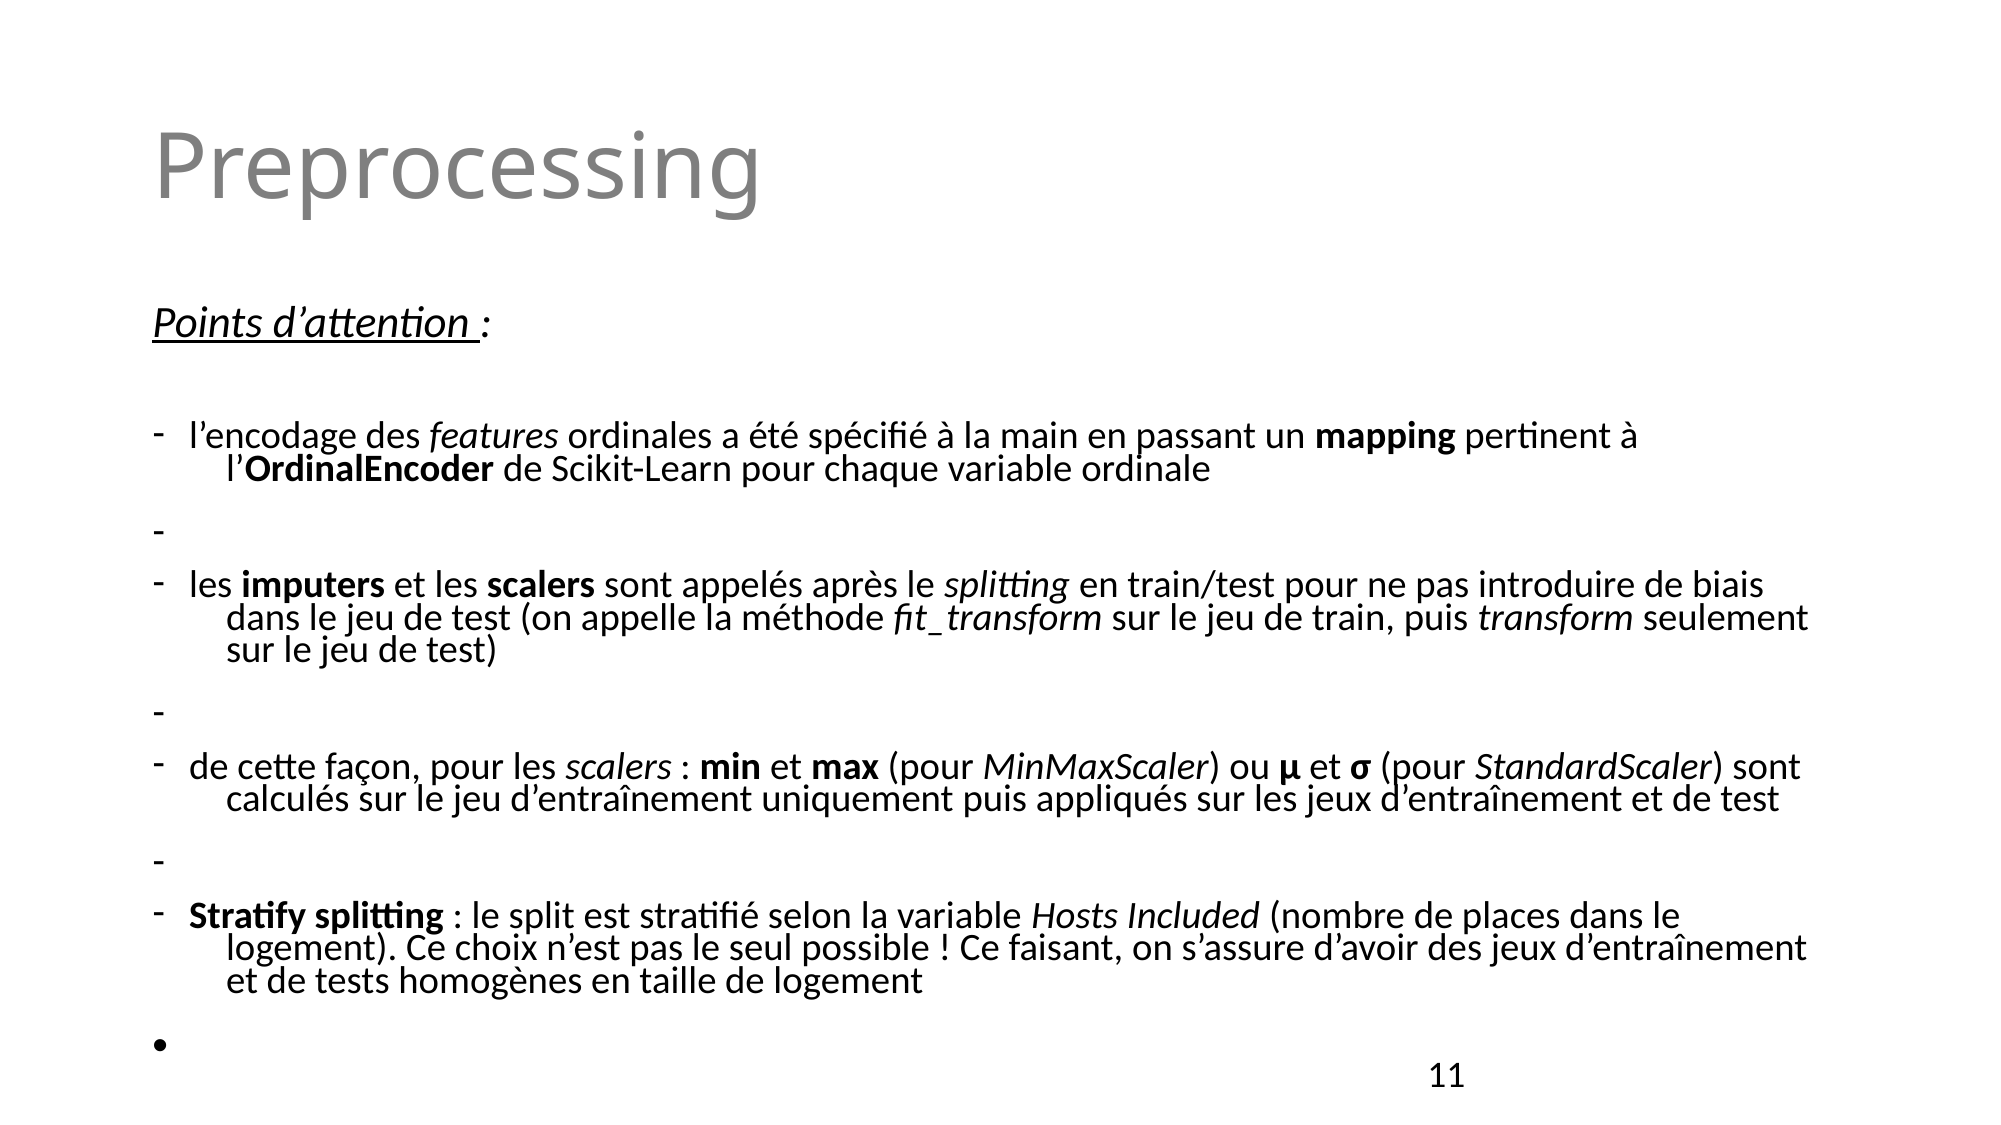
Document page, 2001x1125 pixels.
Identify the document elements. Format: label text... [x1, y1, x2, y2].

list Points d’attention : l’encodage des features ordinales a été spécifié à la main en passant un mapping pertinent à l’OrdinalEncoder de Scikit-Learn pour chaque variable ordinale les imputers et les scalers sont appelés après le splitting en train/test pour ne pas introduire de biais dans le jeu de test (on appelle la méthode fit_transform sur le jeu de train, puis transform seulement sur le jeu de test) de cette façon, pour les scalers : min et max (pour MinMaxScaler) ou μ et σ (pour StandardScaler) sont calculés sur le jeu d’entraînement uniquement puis appliqués sur les jeux d’entraînement et de test Stratify splitting : le split est stratifié selon la variable Hosts Included (nombre de places dans le logement). Ce choix n’est pas le seul possible ! Ce faisant, on s’assure d’avoir des jeux d’entraînement et de tests homogènes en taille de logement [137, 299, 1863, 1014]
text_box [1412, 1042, 1863, 1103]
title Preprocessing [137, 59, 1863, 278]
